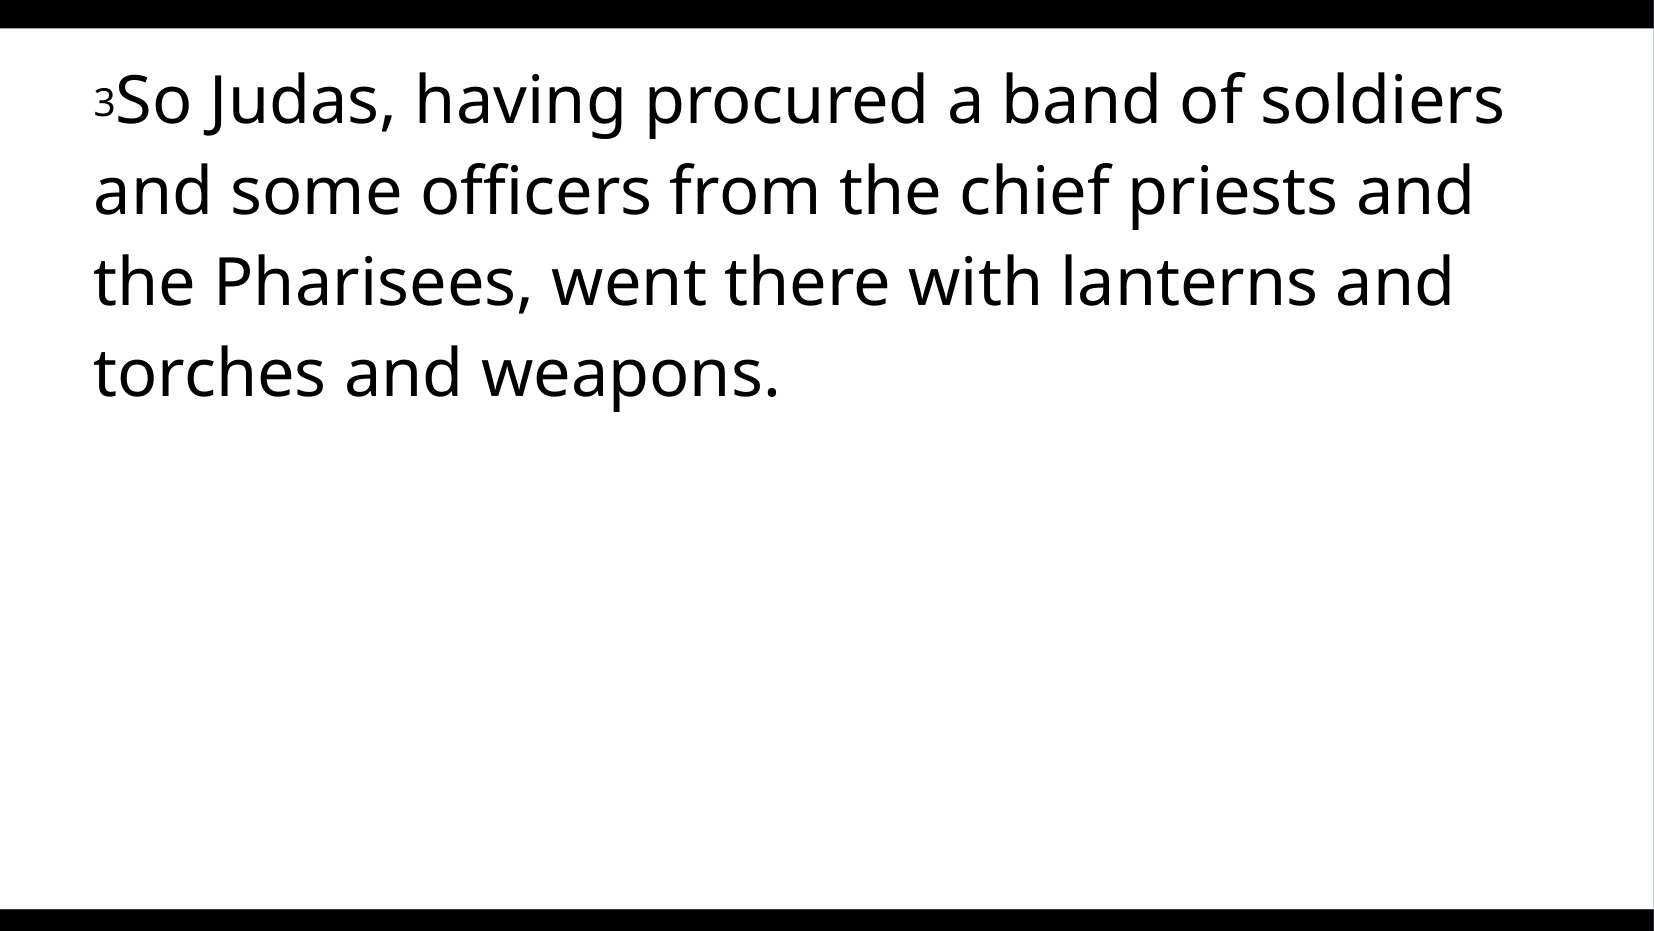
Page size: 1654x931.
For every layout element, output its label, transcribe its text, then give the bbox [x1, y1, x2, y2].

text_box 3So Judas, having procured a band of soldiers and some officers from the chief priests and the Pharisees, went there with lanterns and torches and weapons. [78, 45, 1546, 415]
picture [0, 0, 1654, 931]
